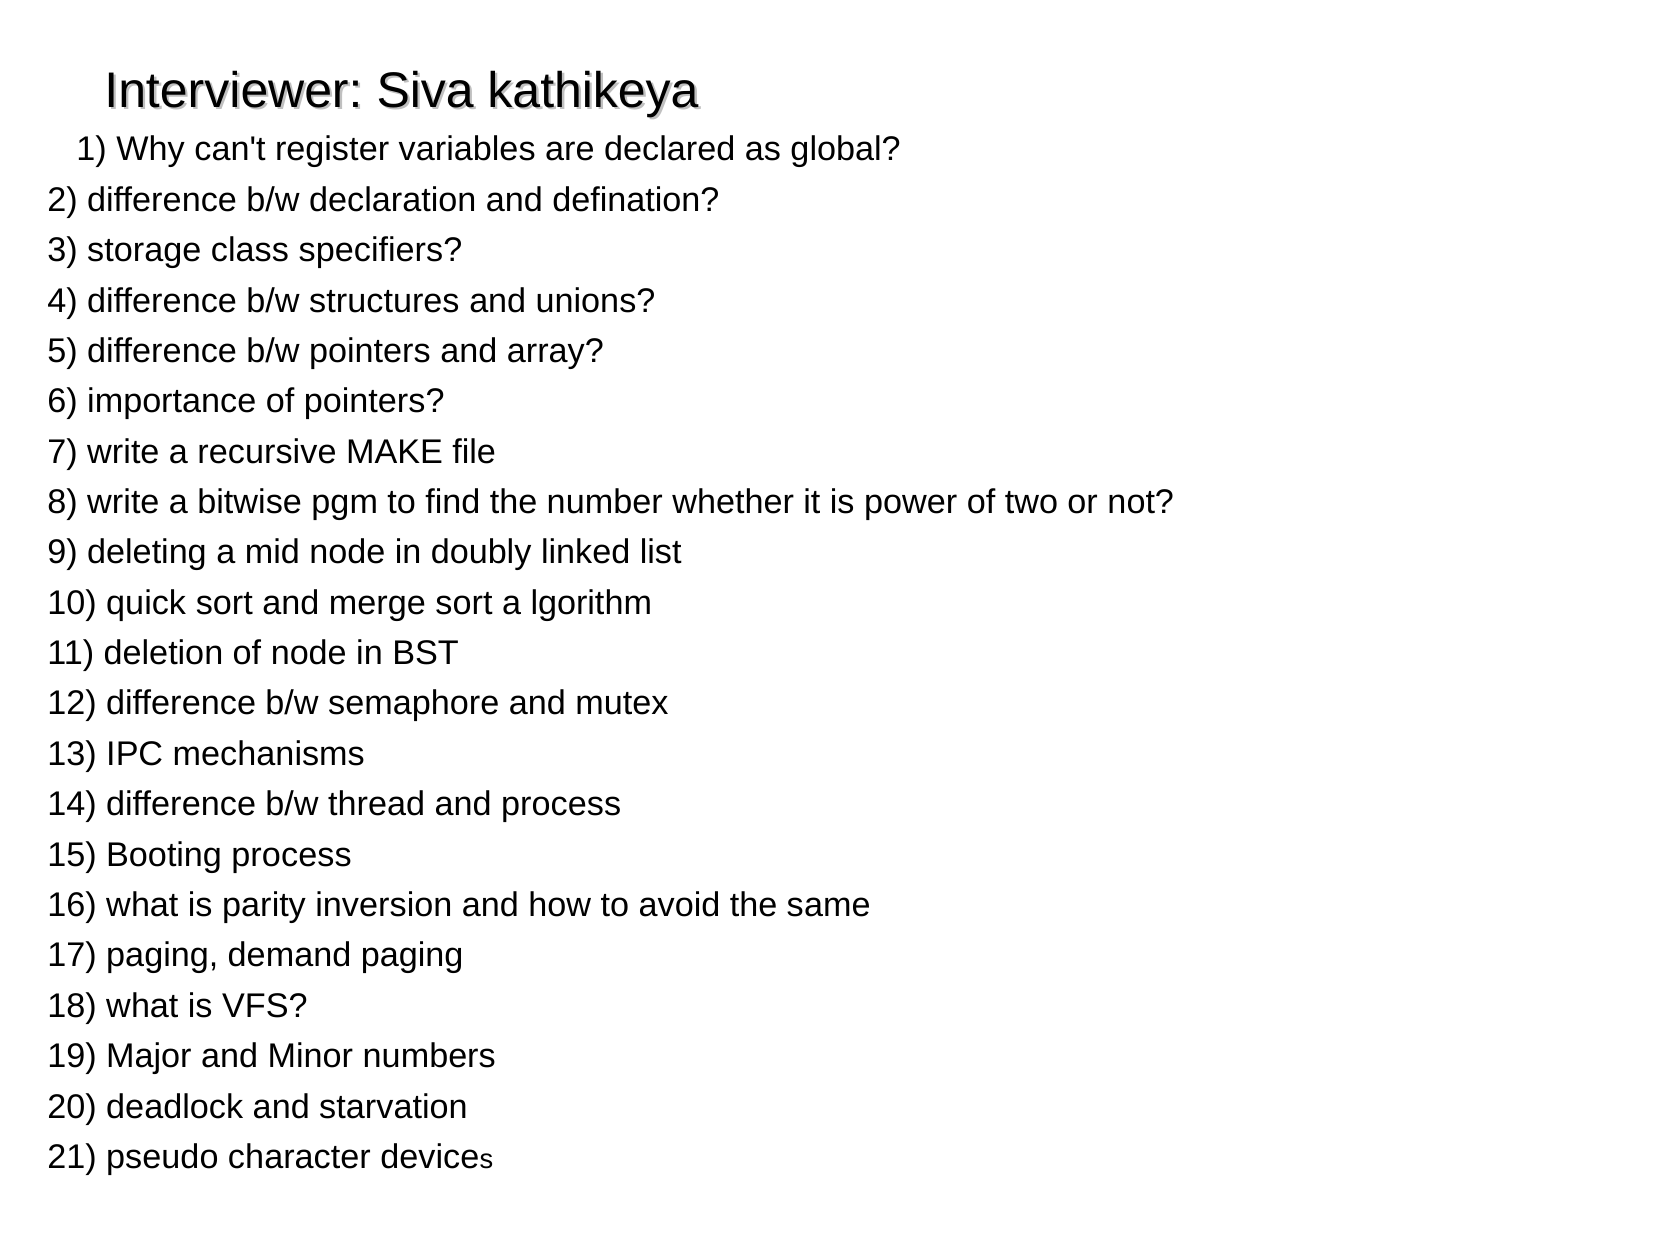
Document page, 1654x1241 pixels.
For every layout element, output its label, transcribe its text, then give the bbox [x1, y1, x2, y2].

list 1) Why can't register variables are declared as global? 2) difference b/w declaration and defination? 3) storage class specifiers? 4) difference b/w structures and unions? 5) difference b/w pointers and array? 6) importance of pointers? 7) write a recursive MAKE file 8) write a bitwise pgm to find the number whether it is power of two or not? 9) deleting a mid node in doubly linked list 10) quick sort and merge sort a lgorithm 11) deletion of node in BST 12) difference b/w semaphore and mutex 13) IPC mechanisms 14) difference b/w thread and process 15) Booting process 16) what is parity inversion and how to avoid the same 17) paging, demand paging 18) what is VFS? 19) Major and Minor numbers 20) deadlock and starvation 21) pseudo character devices [47, 129, 1536, 1182]
title Interviewer: Siva kathikeya [35, 49, 733, 130]
